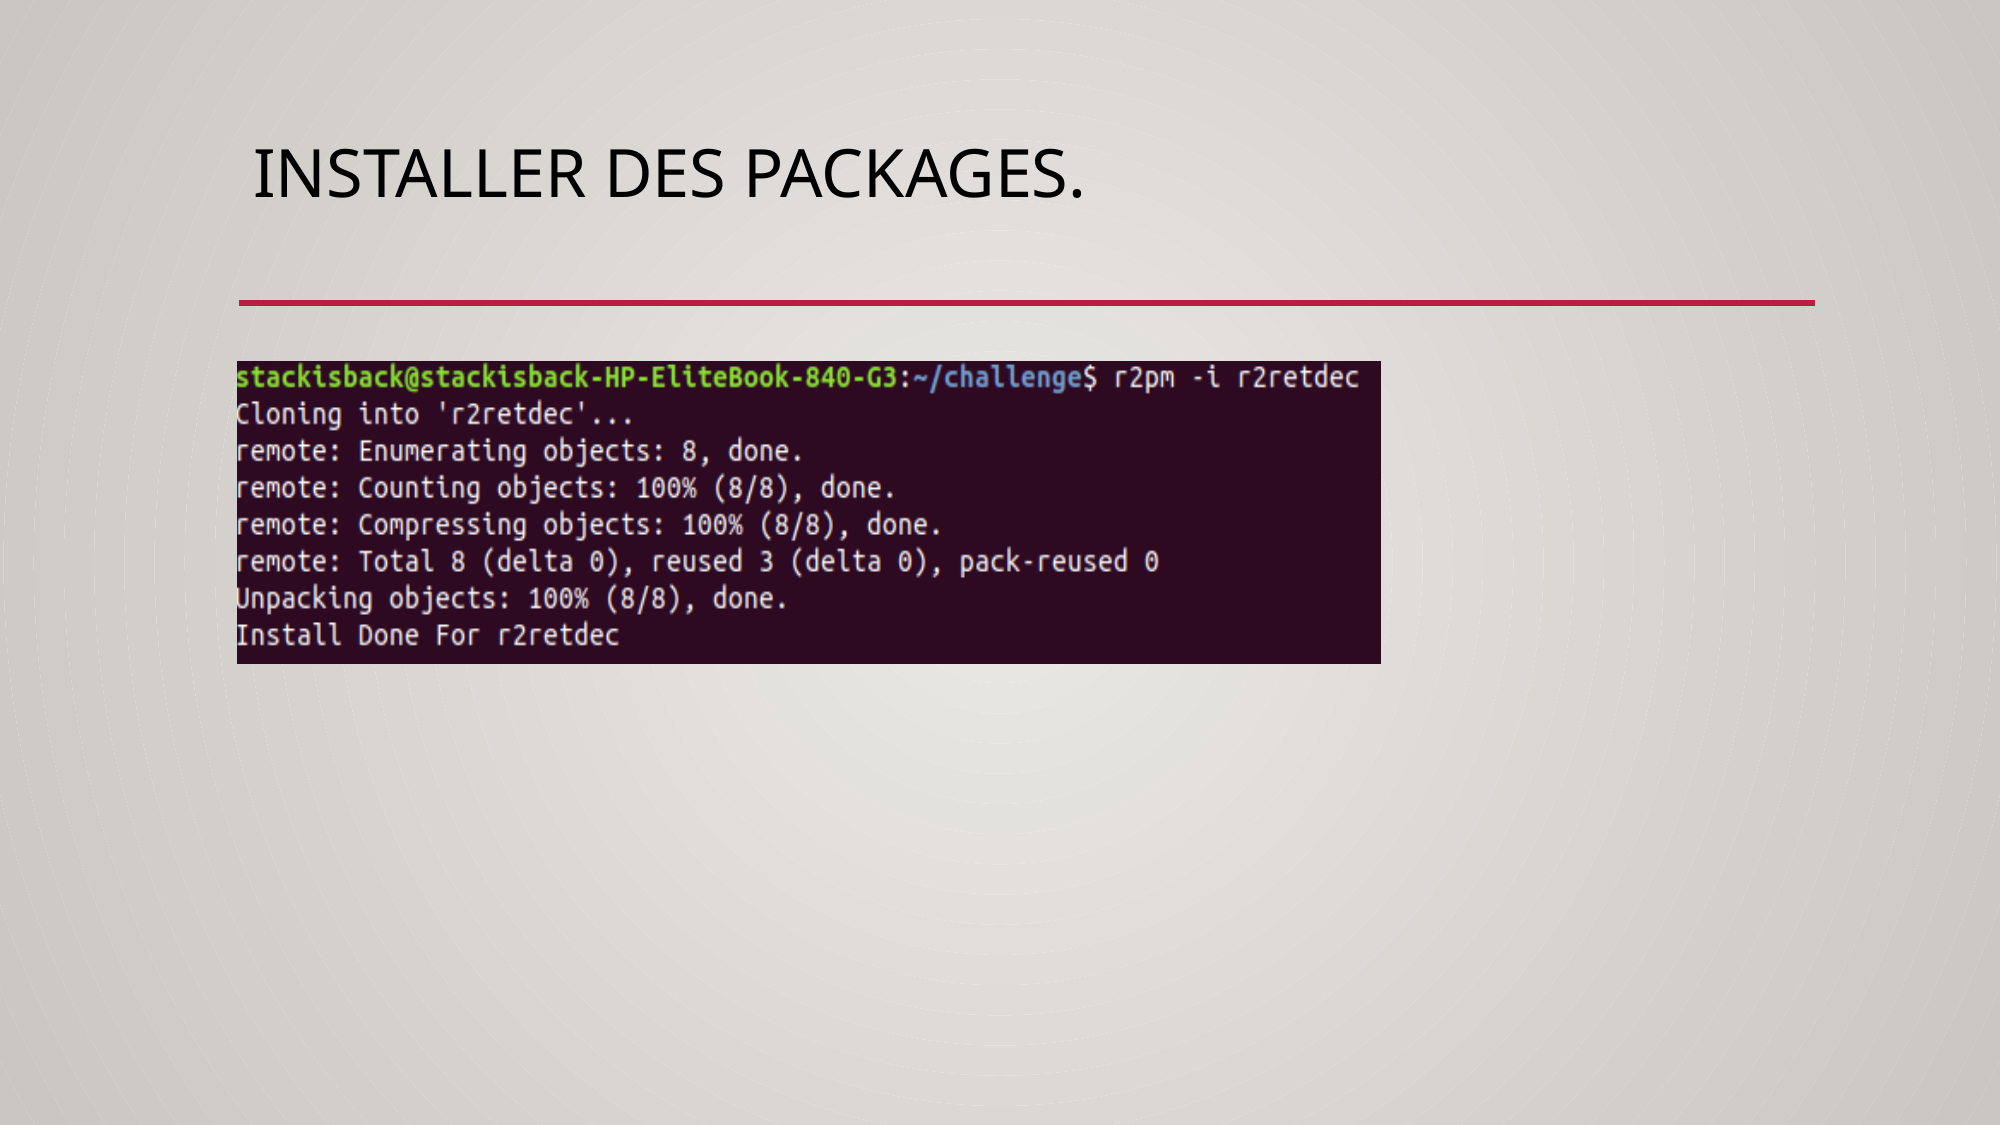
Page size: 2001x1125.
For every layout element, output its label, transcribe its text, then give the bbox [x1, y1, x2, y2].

title Installer des packages. [238, 131, 1814, 305]
picture [237, 361, 1381, 664]
